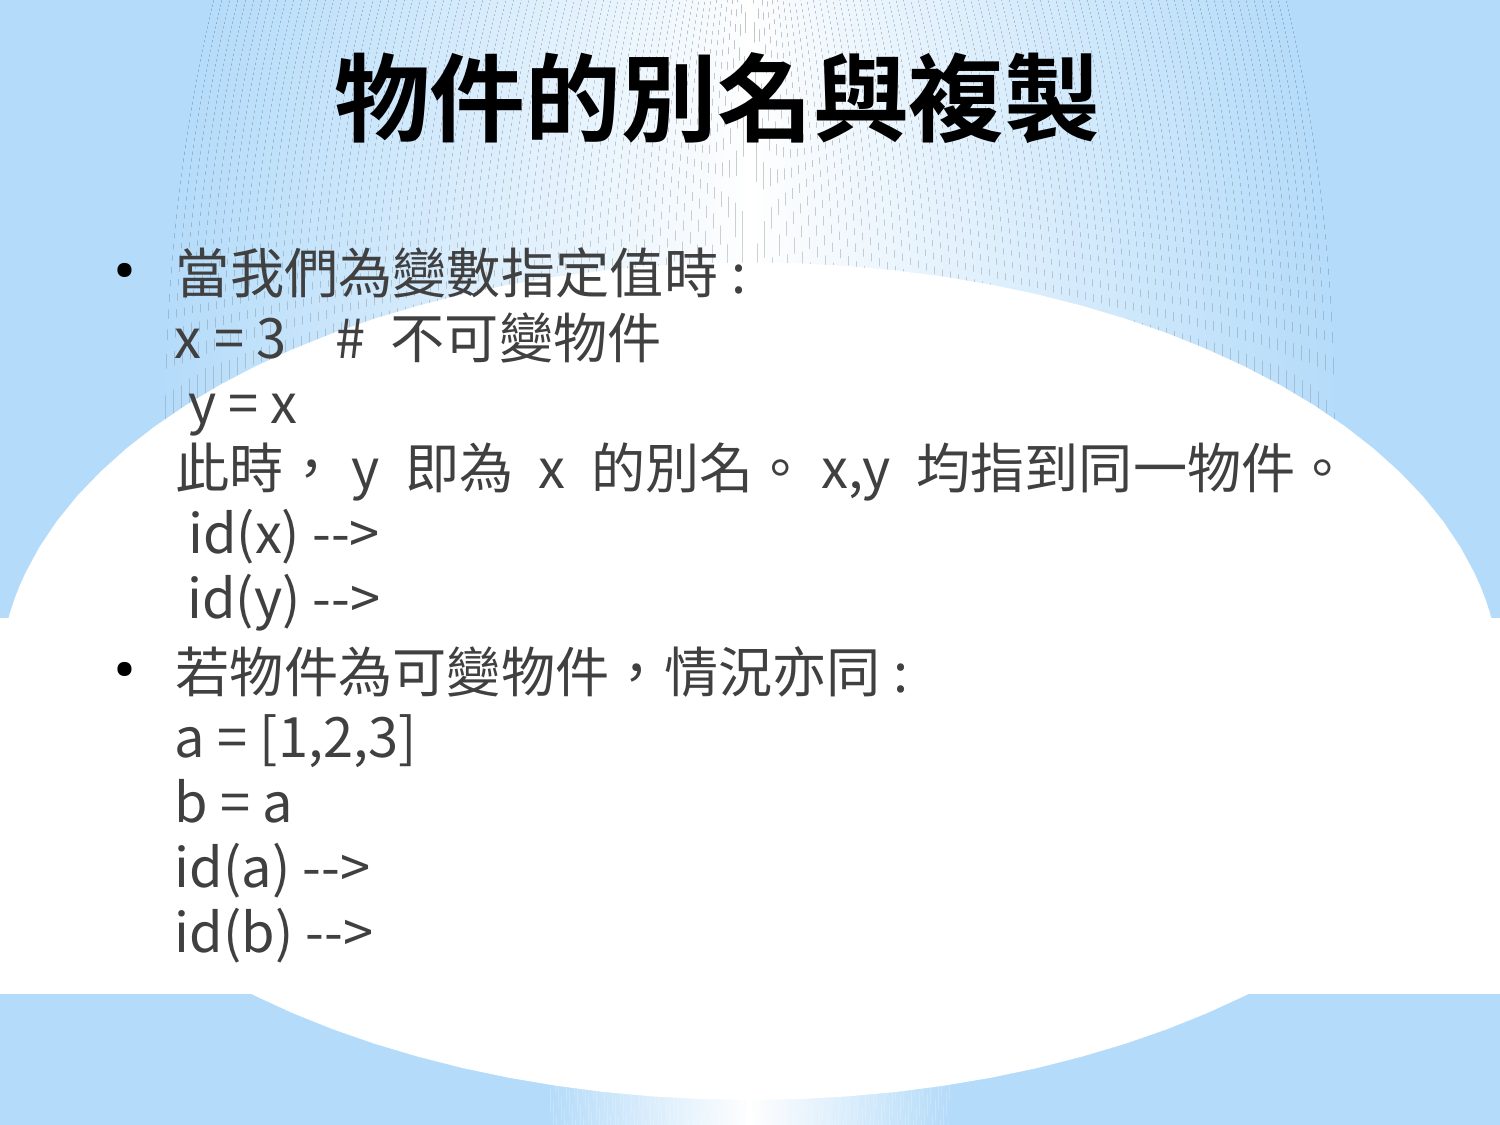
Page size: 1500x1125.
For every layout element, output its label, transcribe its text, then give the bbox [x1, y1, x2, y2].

title 物件的別名與複製 [183, 30, 1252, 219]
list 當我們為變數指定值時: x = 3 # 不可變物件 y = x 此時，y 即為 x 的別名。x,y 均指到同一物件。 id(x) --> id(y) --> 若物件為可變物件，情況亦同: a = [1,2,3] b = a id(a) --> id(b) --> [100, 231, 1471, 1047]
